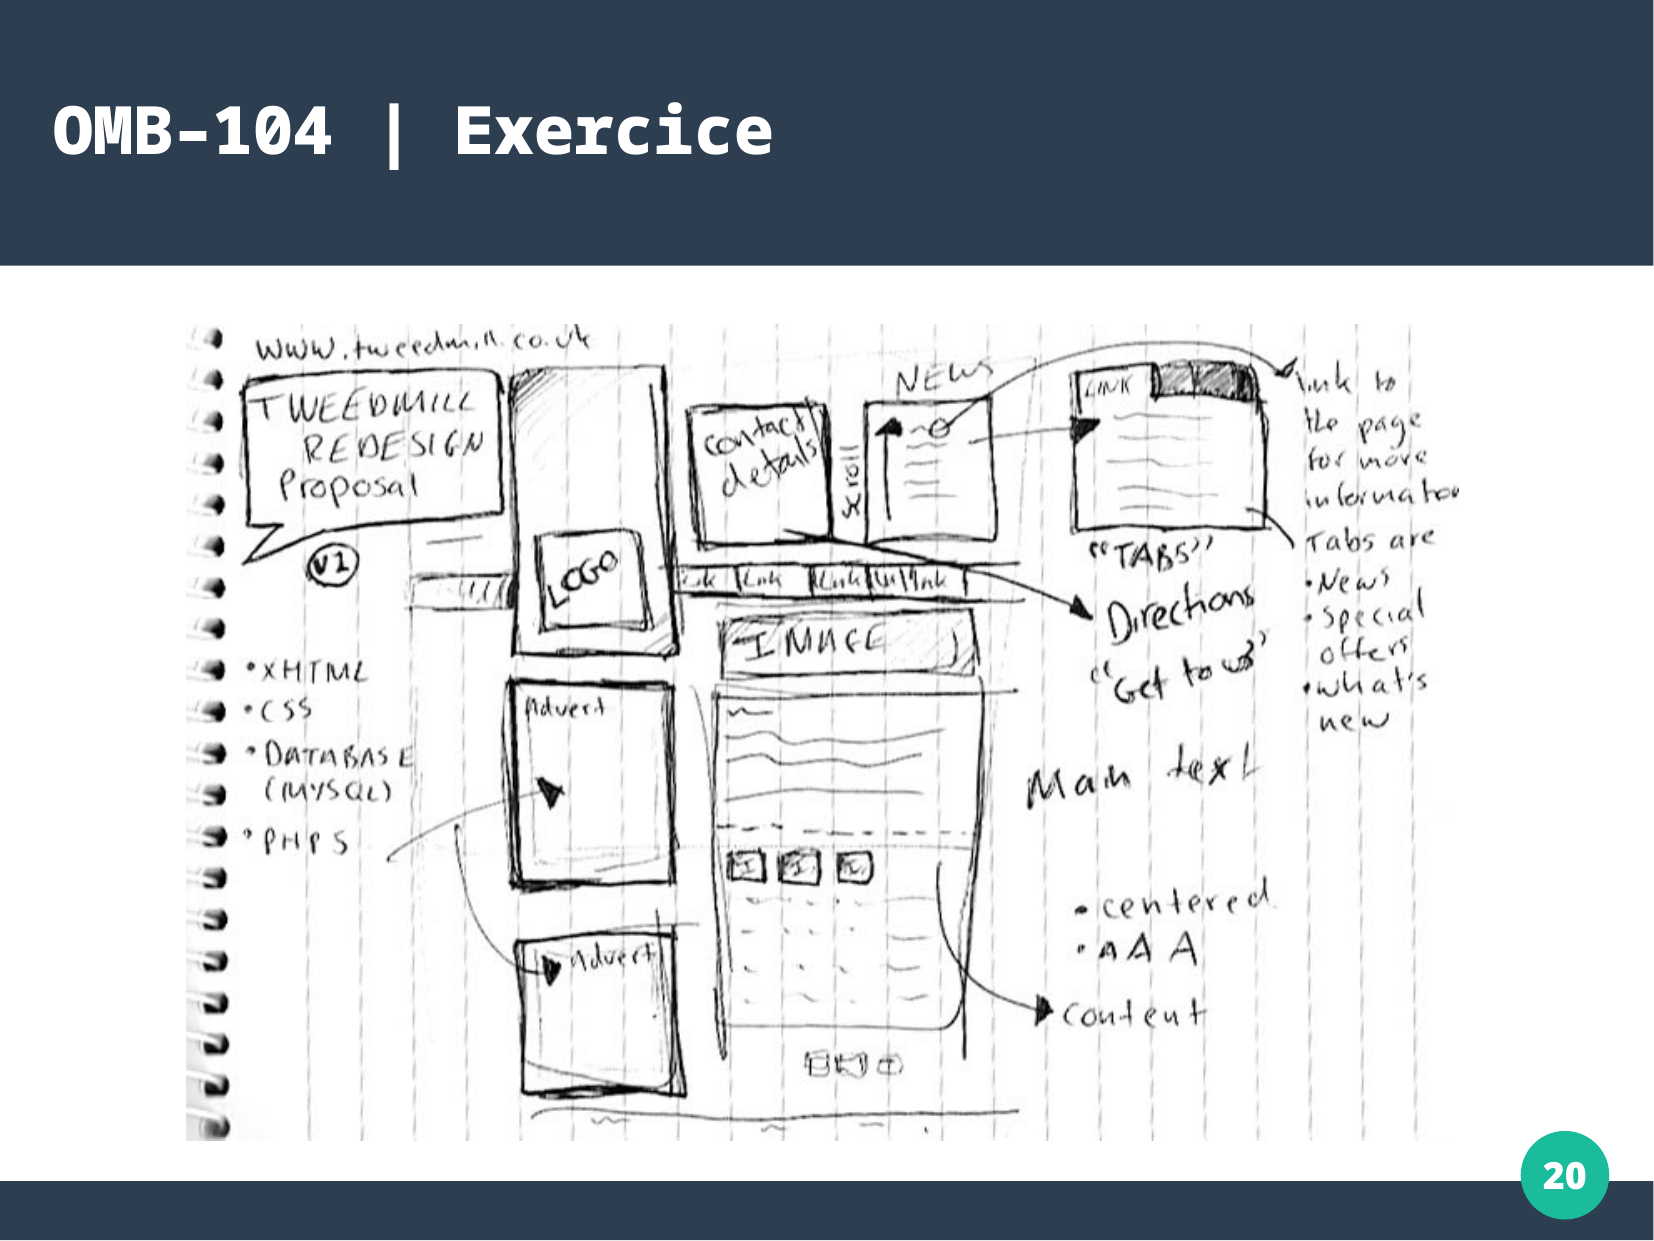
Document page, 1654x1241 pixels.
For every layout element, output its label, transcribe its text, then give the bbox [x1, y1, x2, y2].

title OMB–104 | Exercice [54, 49, 1590, 207]
picture [186, 324, 1459, 1141]
